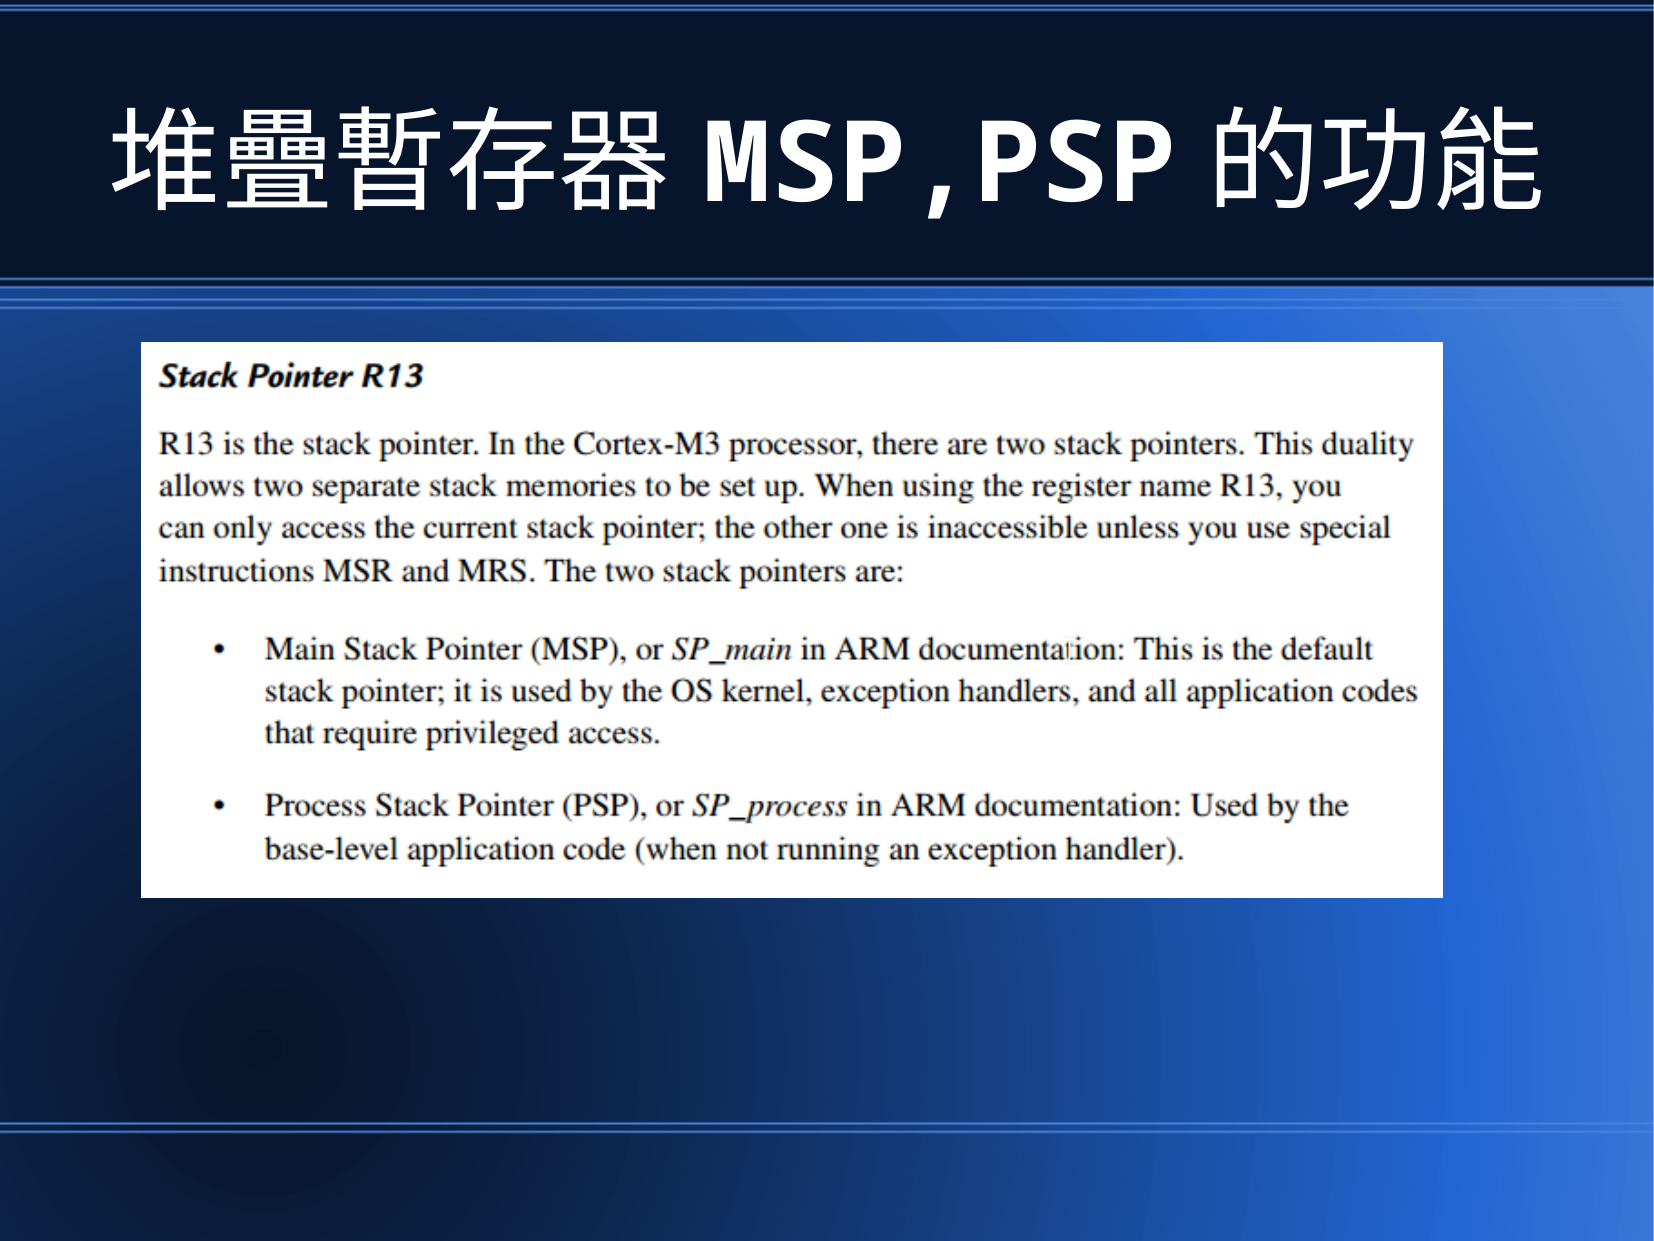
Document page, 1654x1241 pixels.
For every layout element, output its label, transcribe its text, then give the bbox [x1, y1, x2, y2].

picture [0, 0, 1654, 1241]
title 堆疊暫存器MSP,PSP的功能 [82, 49, 1571, 257]
